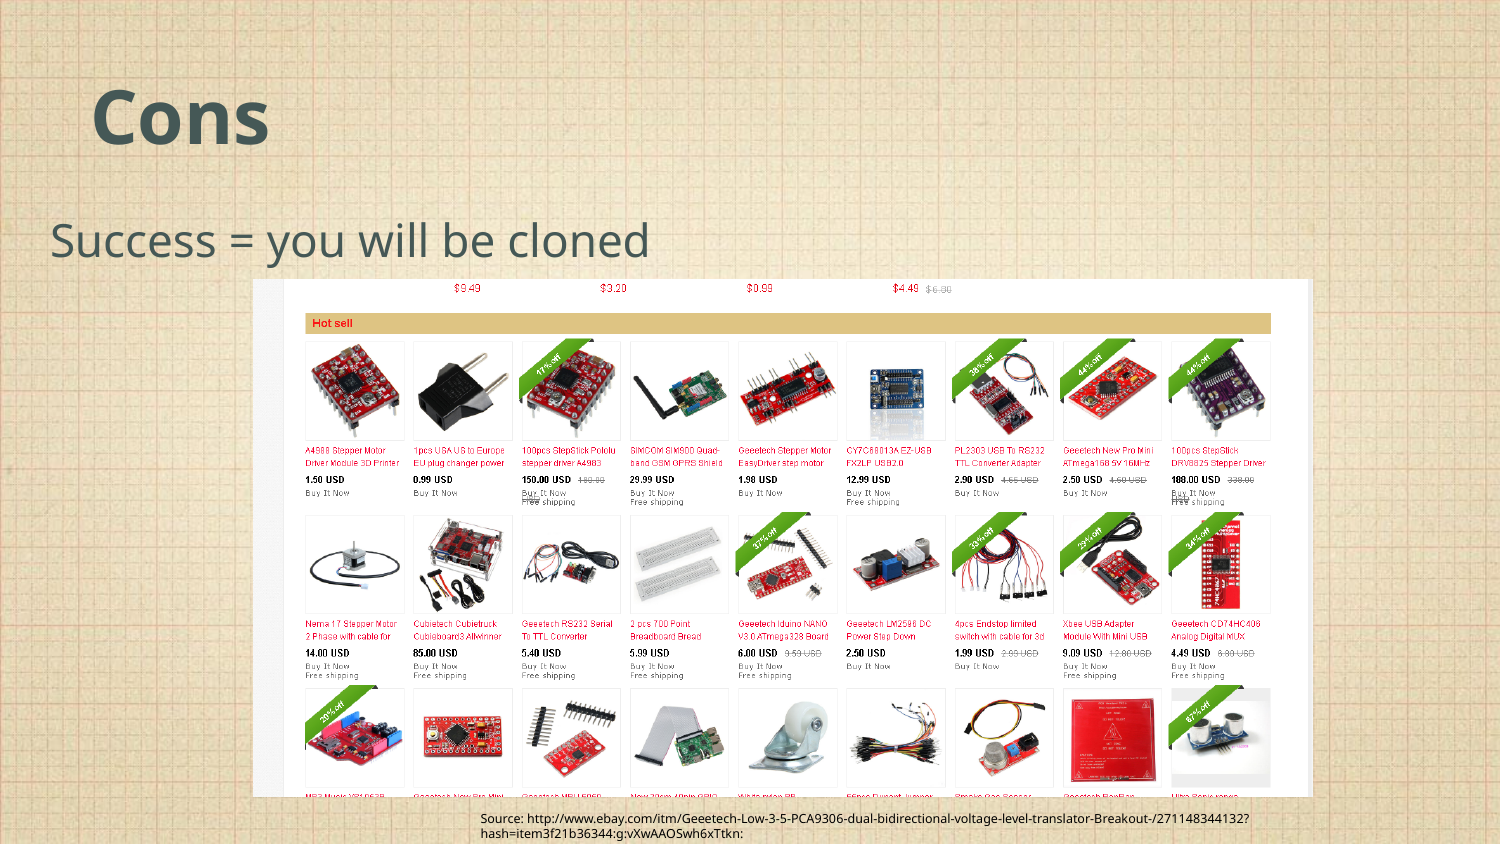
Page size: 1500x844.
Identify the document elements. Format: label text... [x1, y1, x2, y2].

title Cons [75, 33, 1425, 175]
picture [0, 0, 1500, 844]
list Success = you will be cloned [20, 196, 832, 811]
text_box Source: http://www.ebay.com/itm/Geeetech-Low-3-5-PCA9306-dual-bidirectional-voltage-level-translator-Breakout-/271148344132?hash=item3f21b36344:g:vXwAAOSwh6xTtkn: [465, 796, 1490, 834]
